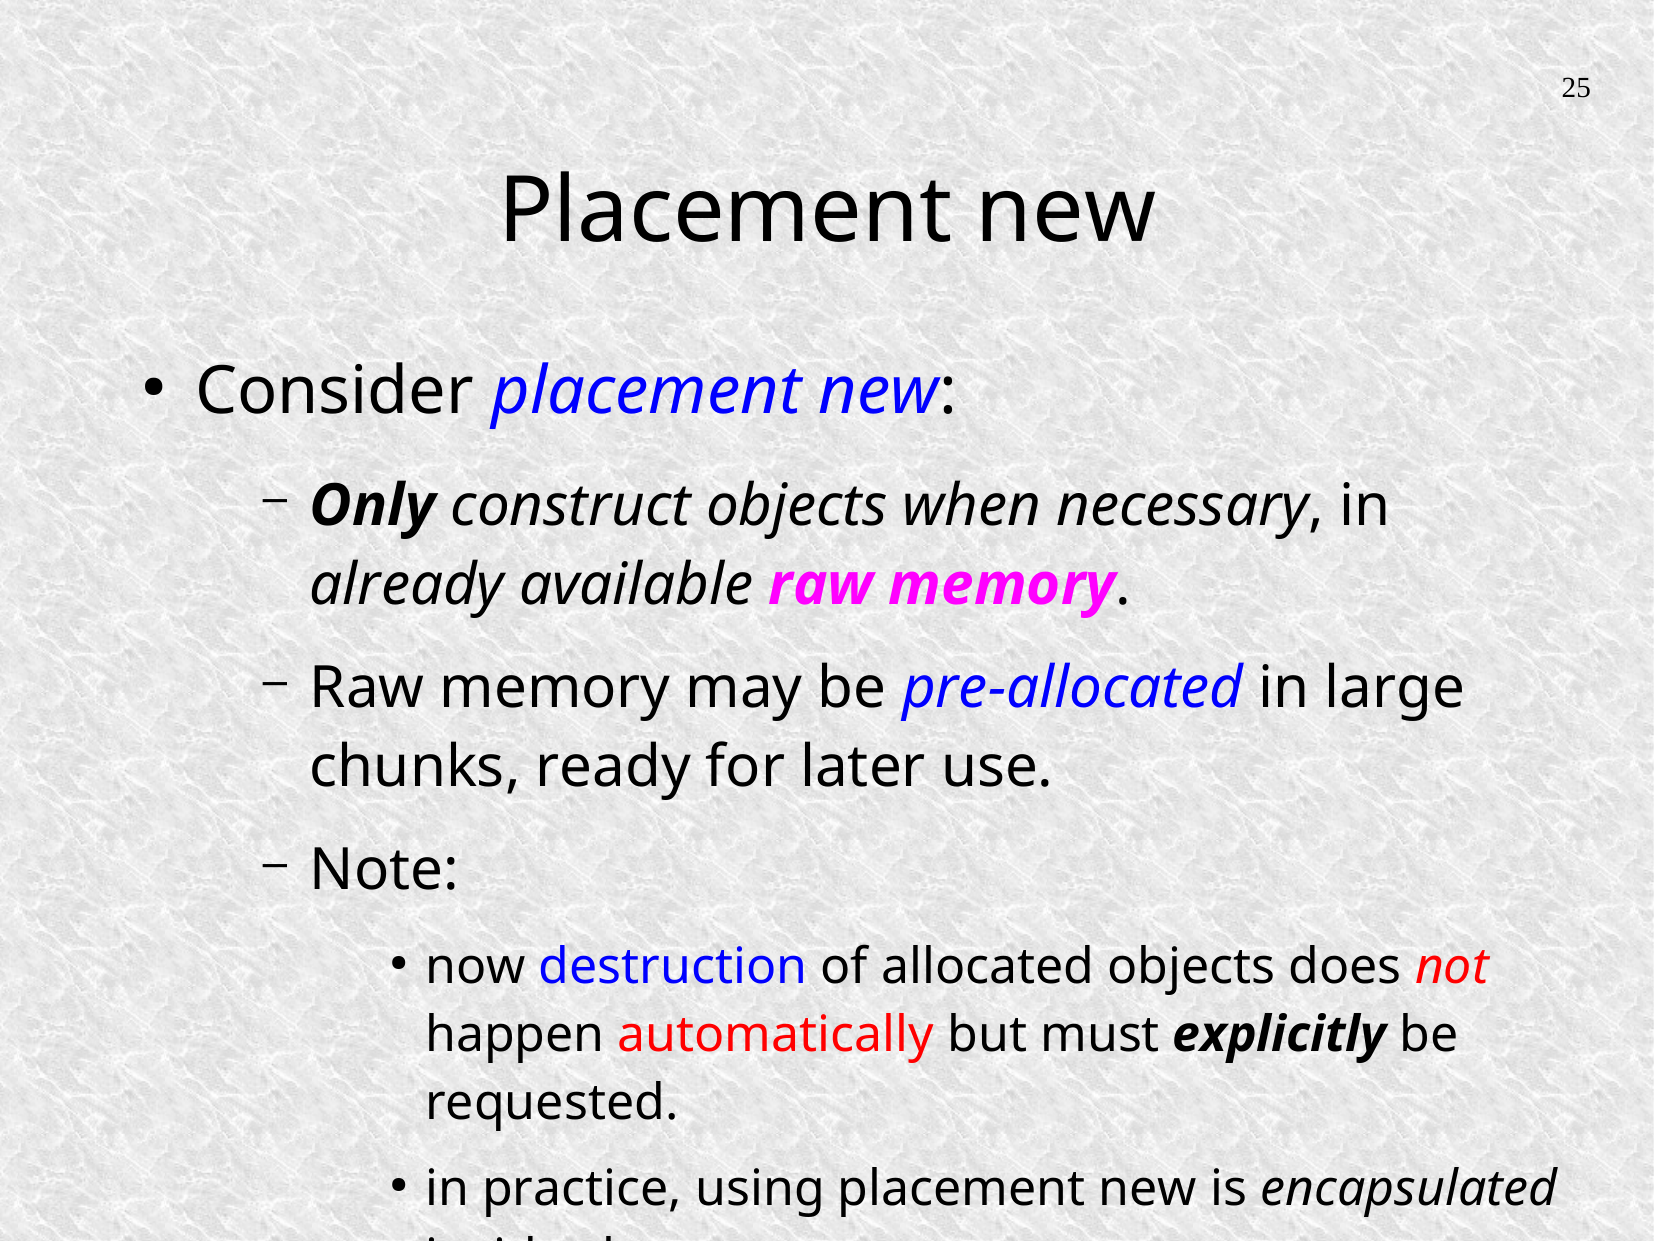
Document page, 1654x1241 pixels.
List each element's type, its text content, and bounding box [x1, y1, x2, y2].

list Consider placement new: Only construct objects when necessary, in already available raw memory. Raw memory may be pre-allocated in large chunks, ready for later use. Note: now destruction of allocated objects does not happen automatically but must explicitly be requested. in practice, using placement new is encapsulated inside classes. [124, 342, 1596, 1166]
title Placement new [121, 102, 1534, 311]
picture [0, 0, 1654, 1241]
